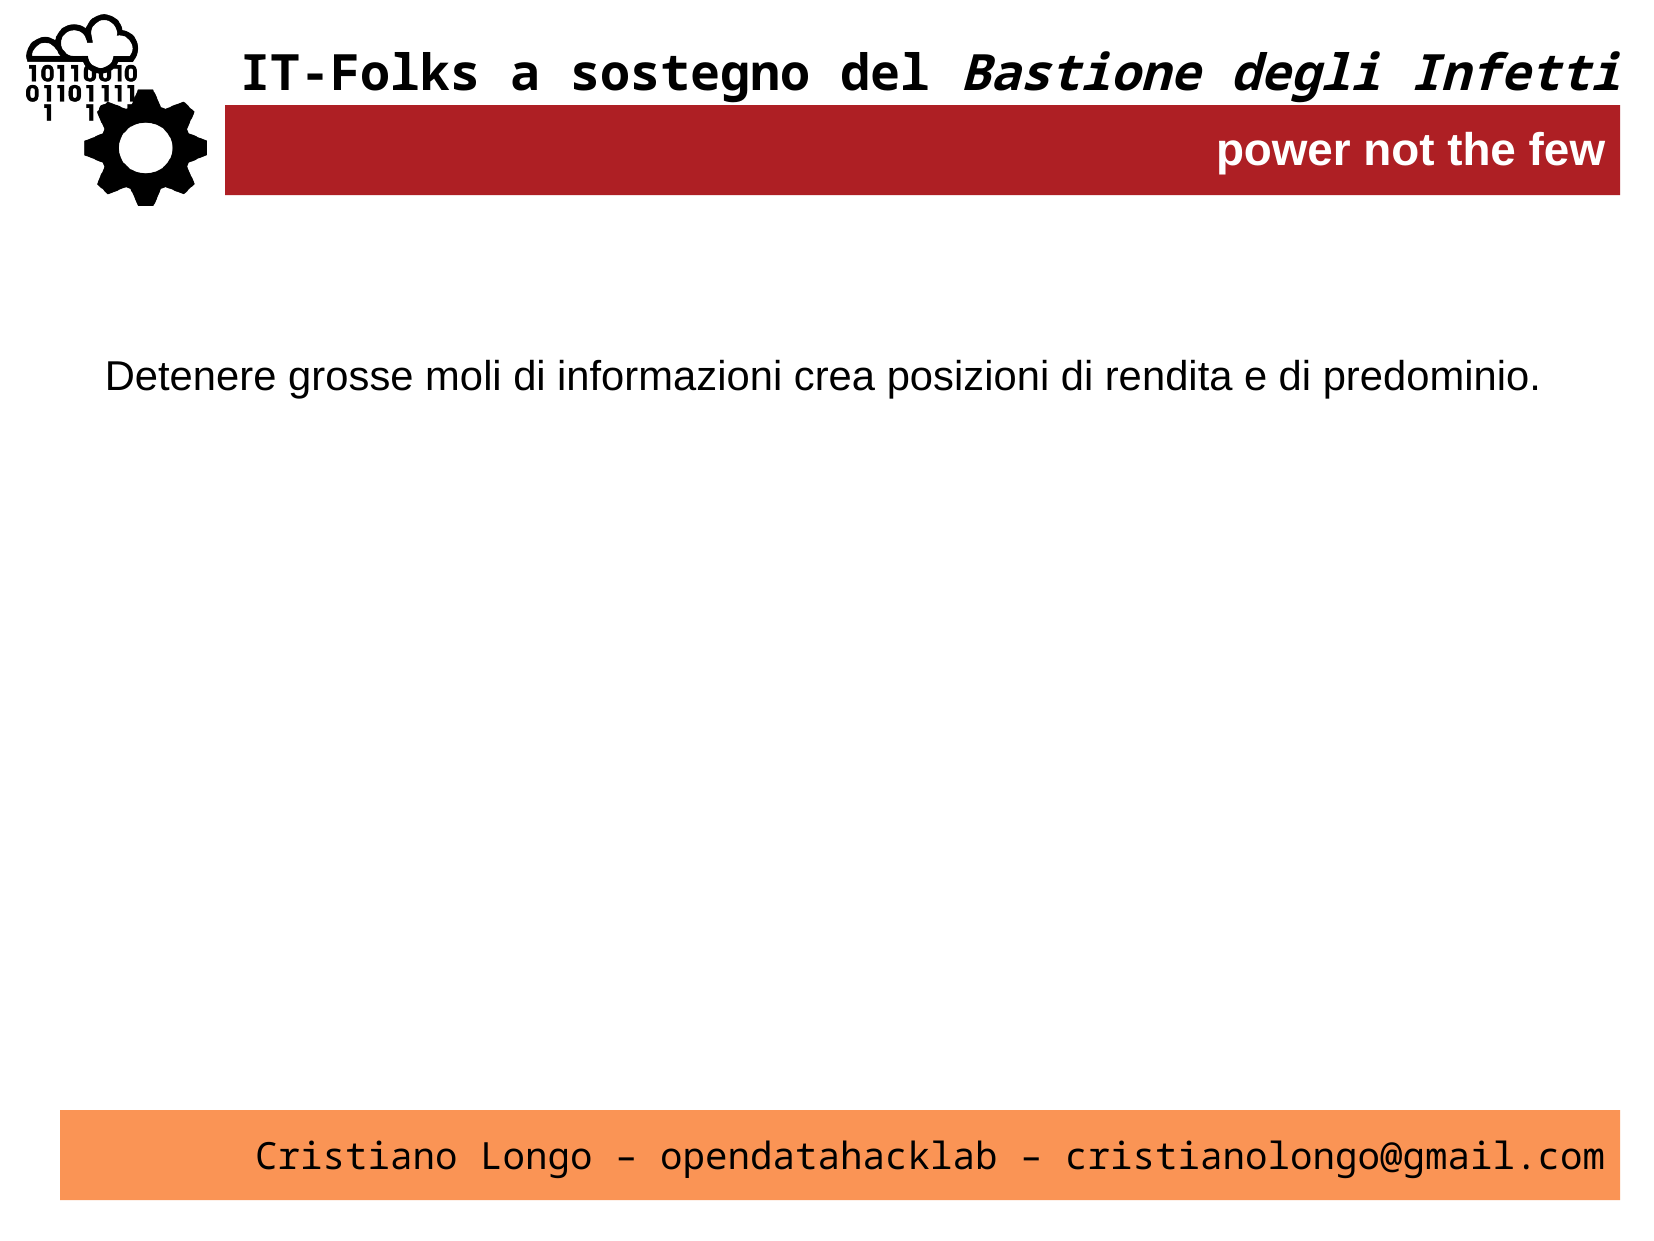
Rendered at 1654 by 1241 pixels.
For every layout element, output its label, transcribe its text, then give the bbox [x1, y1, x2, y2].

text_box power not the few [225, 105, 1621, 196]
text_box Cristiano Longo – opendatahacklab – cristianolongo@gmail.com [60, 1110, 1621, 1201]
text_box Detenere grosse moli di informazioni crea posizioni di rendita e di predominio. [90, 345, 1576, 447]
text_box IT-Folks a sostegno del Bastione degli Infetti [206, 30, 1636, 212]
picture [26, 14, 207, 206]
